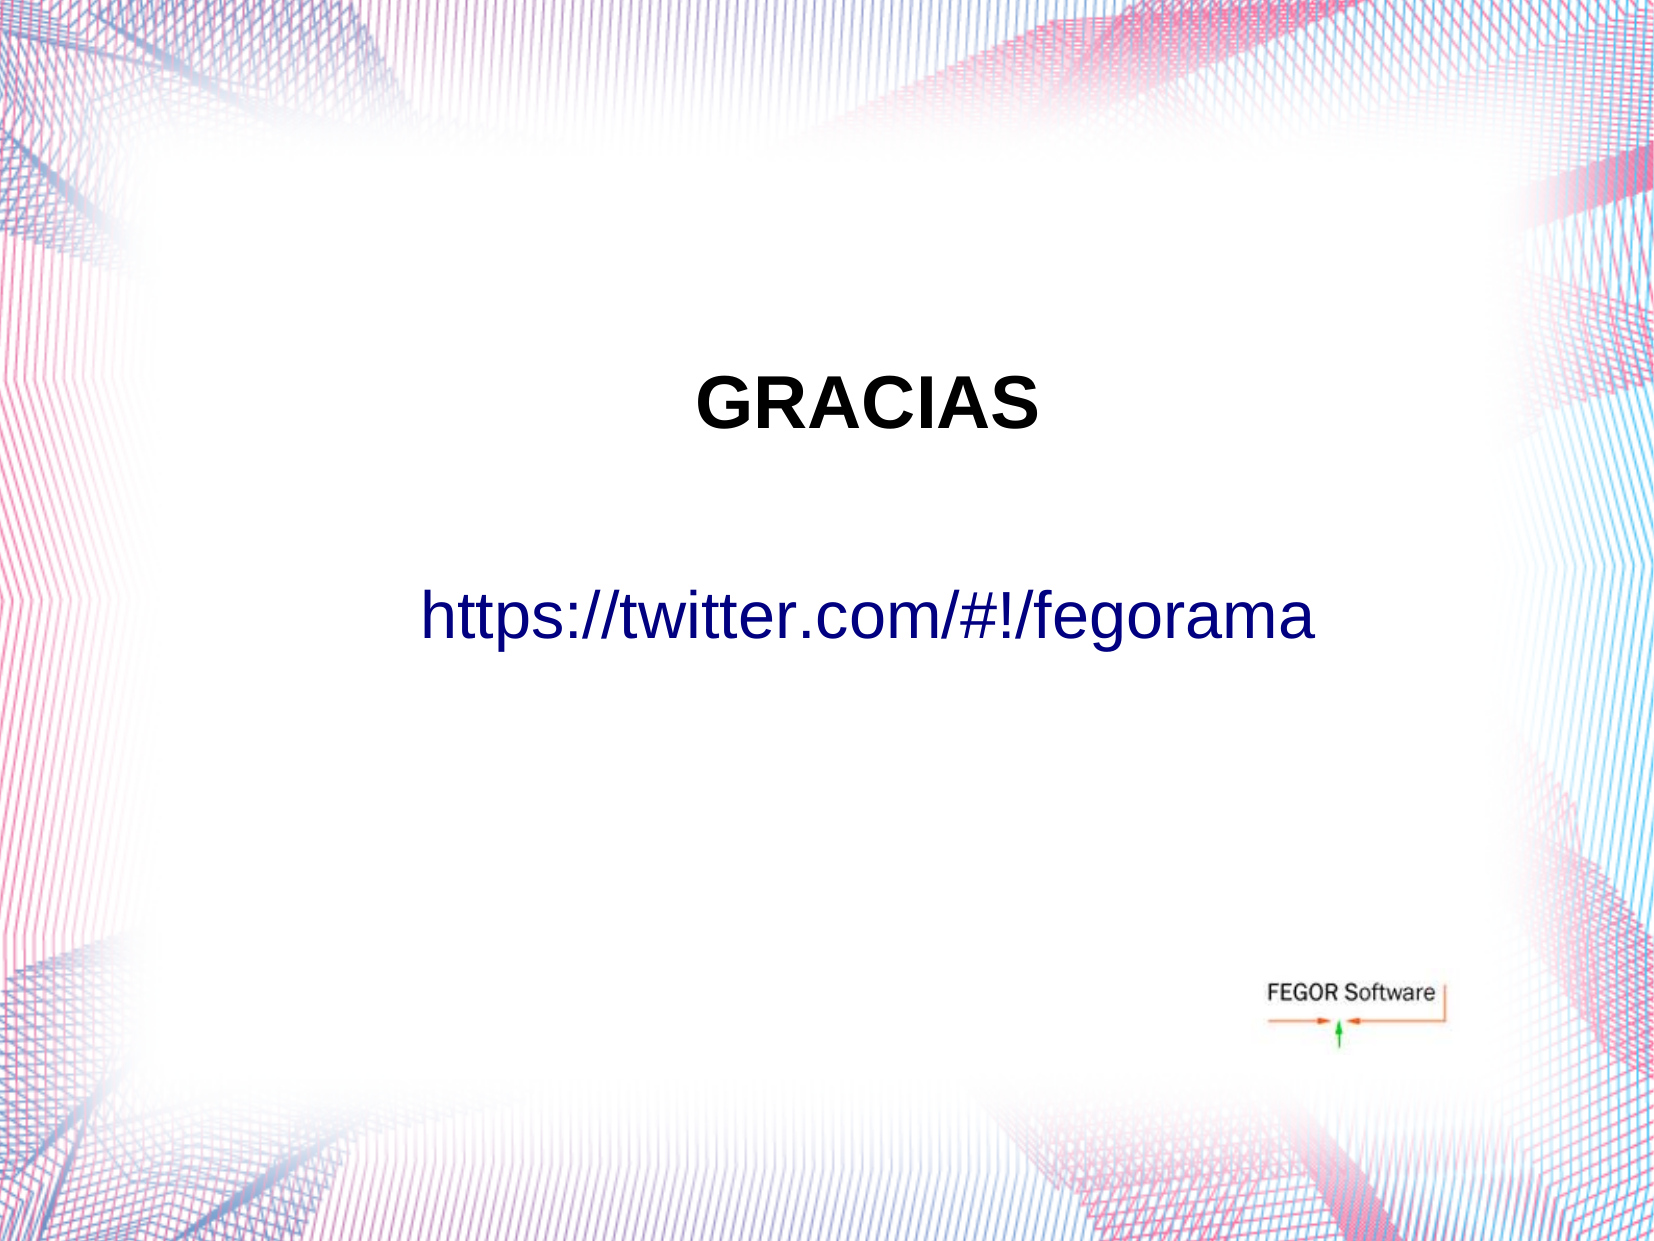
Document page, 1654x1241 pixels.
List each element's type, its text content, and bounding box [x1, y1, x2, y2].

picture [0, 0, 1654, 1241]
list GRACIAS https://twitter.com/#!/fegorama [88, 256, 1577, 1075]
